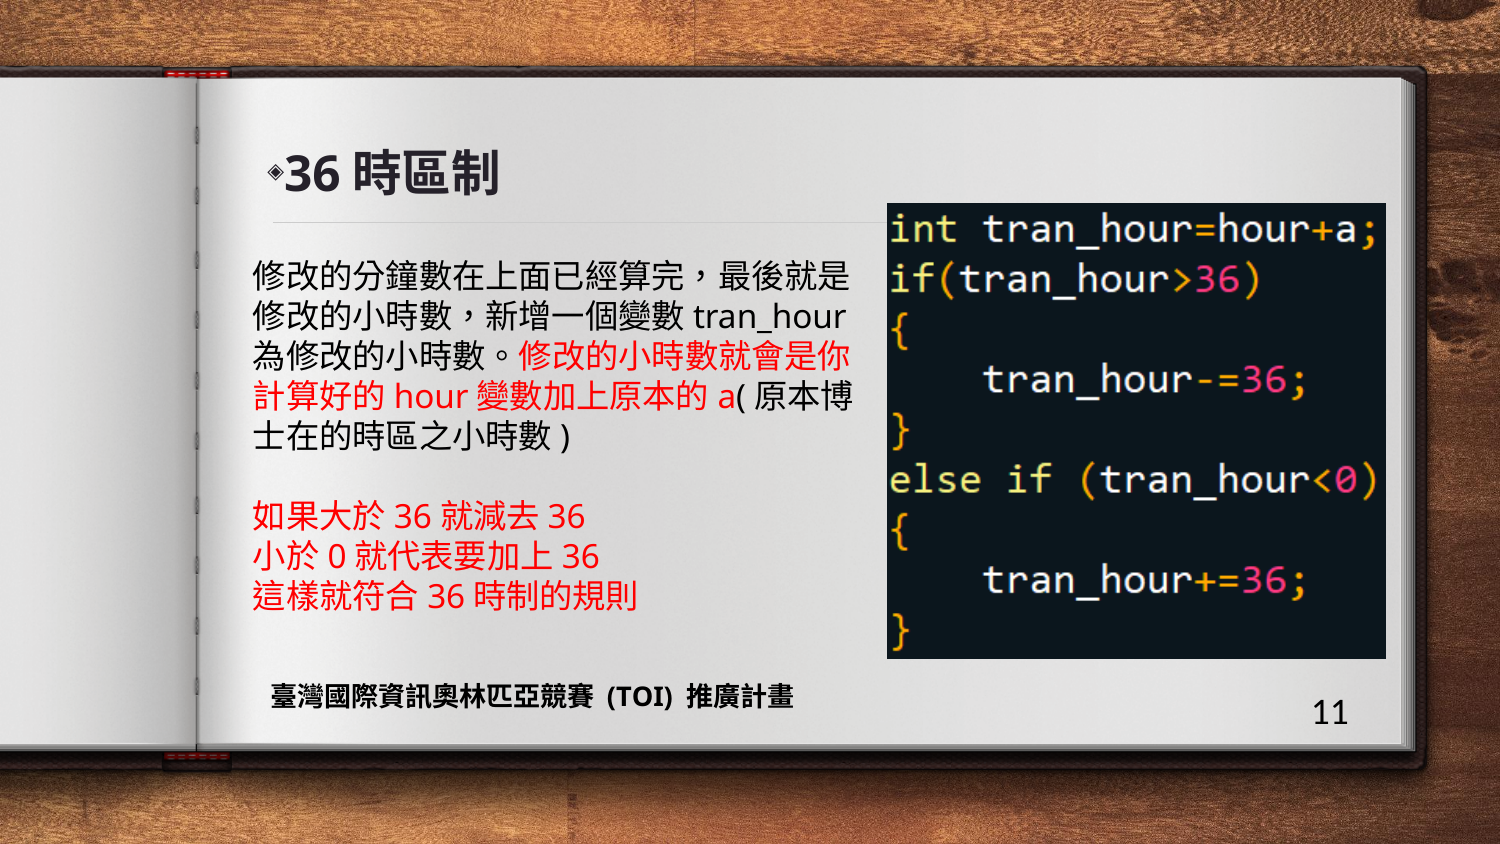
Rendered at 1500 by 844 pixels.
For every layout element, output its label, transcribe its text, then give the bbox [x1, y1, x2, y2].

text_box 修改的分鐘數在上面已經算完，最後就是修改的小時數，新增一個變數tran_hour為修改的小時數。修改的小時數就會是你計算好的hour變數加上原本的a(原本博士在的時區之小時數) 如果大於36就減去36 小於0就代表要加上36 這樣就符合36時制的規則 [237, 248, 876, 627]
text_box [1295, 672, 1386, 737]
list 36時區制 [252, 126, 1183, 216]
picture [887, 203, 1386, 659]
